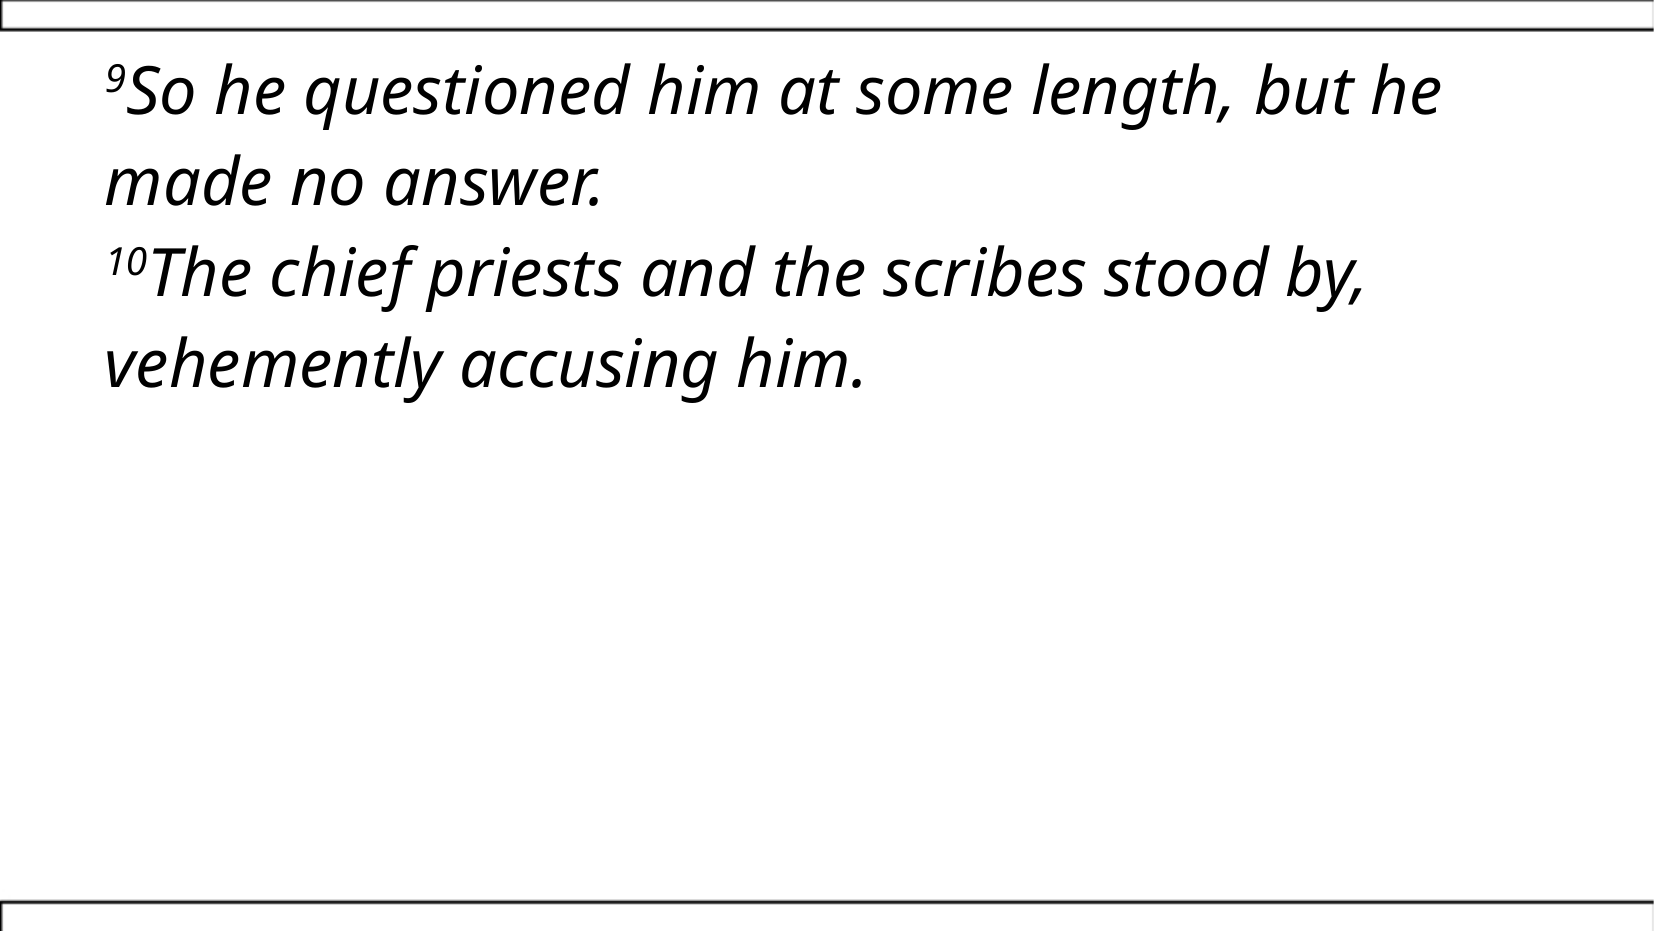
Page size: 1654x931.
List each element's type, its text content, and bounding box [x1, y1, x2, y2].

picture [0, 0, 1654, 931]
text_box 9So he questioned him at some length, but he made no answer. 10The chief priests and the scribes stood by, vehemently accusing him. [90, 36, 1576, 407]
